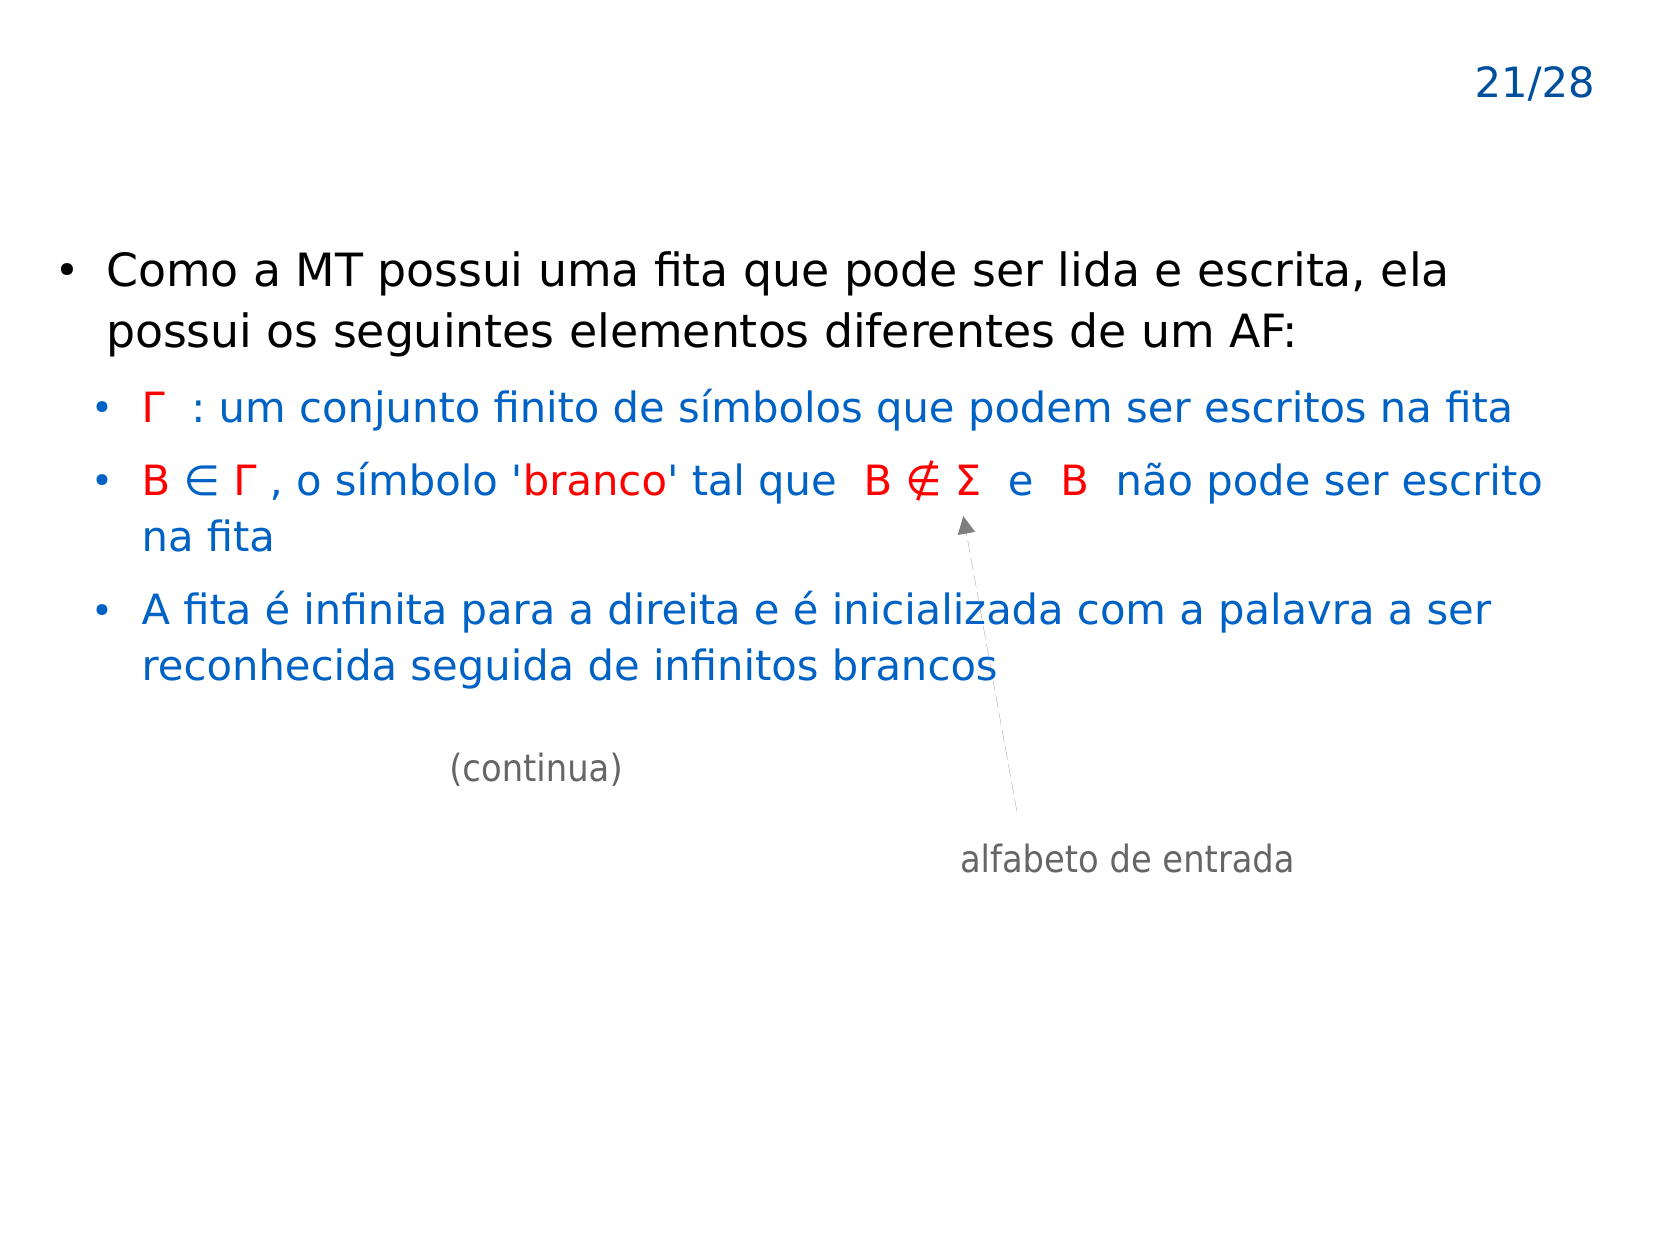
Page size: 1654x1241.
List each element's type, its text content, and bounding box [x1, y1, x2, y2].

text_box (continua) [434, 739, 667, 805]
text_box alfabeto de entrada [945, 829, 1349, 895]
list Como a MT possui uma fita que pode ser lida e escrita, ela possui os seguintes elementos diferentes de um AF: Γ : um conjunto finito de símbolos que podem ser escritos na fita B ∈ Γ , o símbolo 'branco' tal que B ∉ Σ e B não pode ser escrito na fita A fita é infinita para a direita e é inicializada com a palavra a ser reconhecida seguida de infinitos brancos [59, 236, 1595, 1211]
